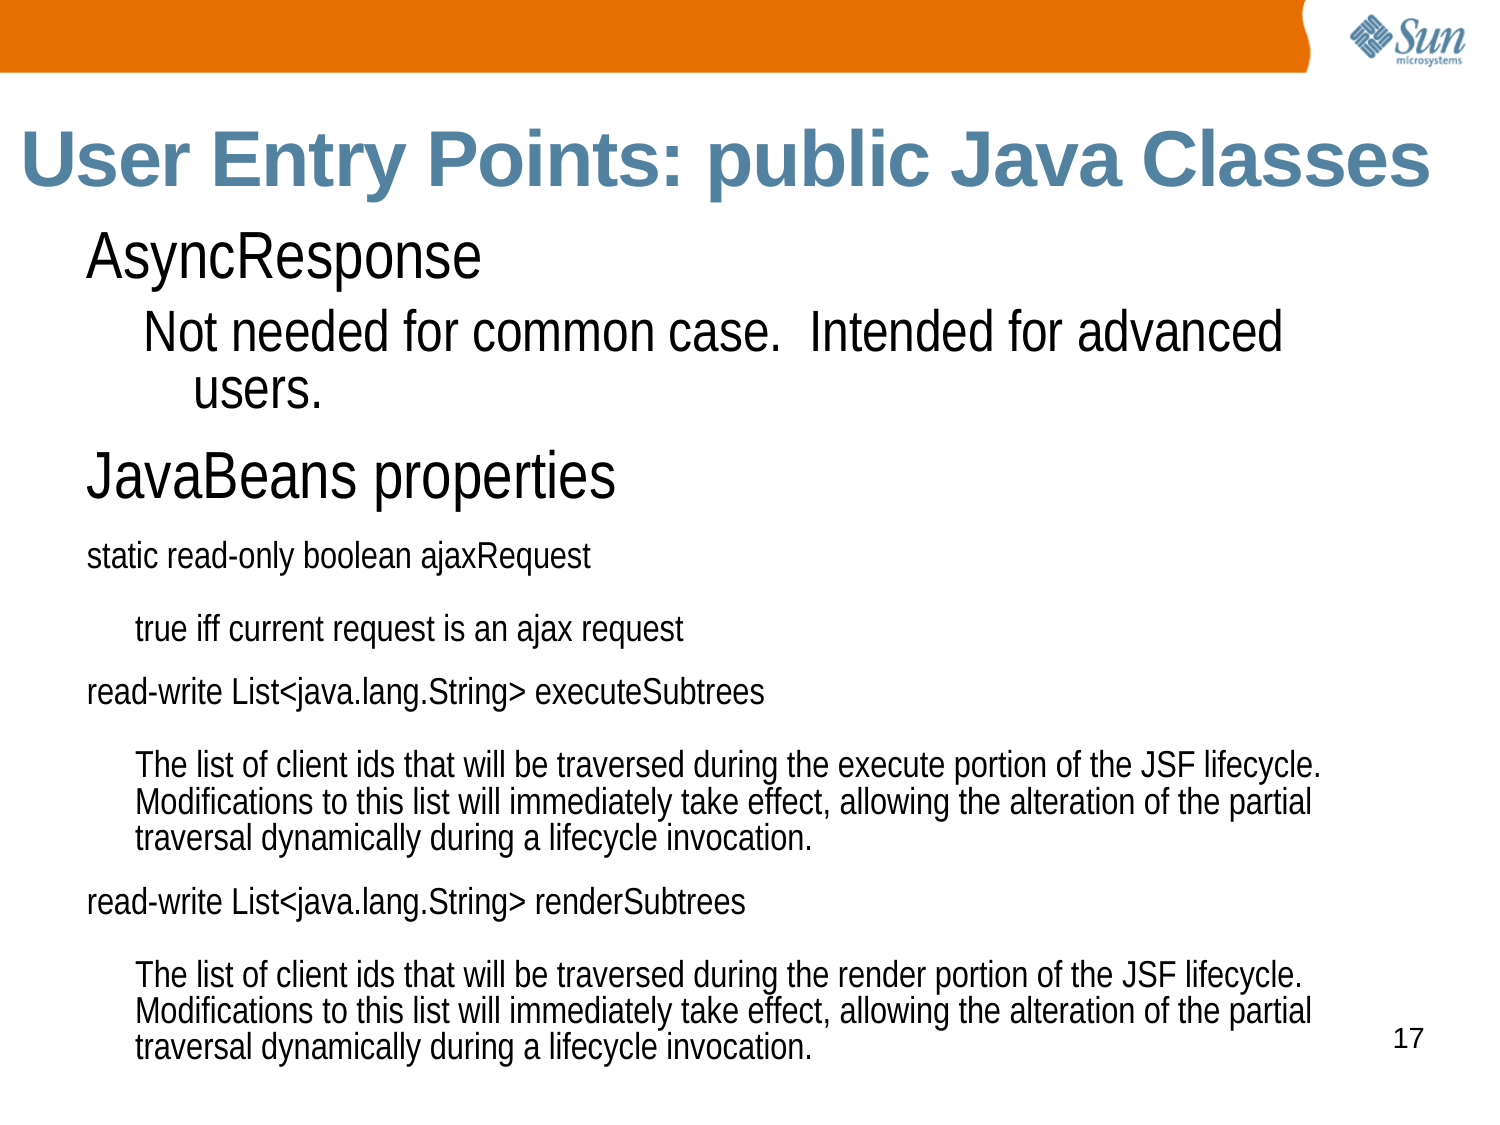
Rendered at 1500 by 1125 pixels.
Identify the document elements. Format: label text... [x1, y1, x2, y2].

picture [0, 0, 1500, 75]
list AsyncResponse Not needed for common case. Intended for advanced users. JavaBeans properties static read-only boolean ajaxRequest true iff current request is an ajax request read-write List<java.lang.String> executeSubtrees The list of client ids that will be traversed during the execute portion of the JSF lifecycle. Modifications to this list will immediately take effect, allowing the alteration of the partial traversal dynamically during a lifecycle invocation. read-write List<java.lang.String> renderSubtrees The list of client ids that will be traversed during the render portion of the JSF lifecycle. Modifications to this list will immediately take effect, allowing the alteration of the partial traversal dynamically during a lifecycle invocation. [67, 226, 1405, 1083]
title User Entry Points: public Java Classes [19, 122, 1488, 228]
